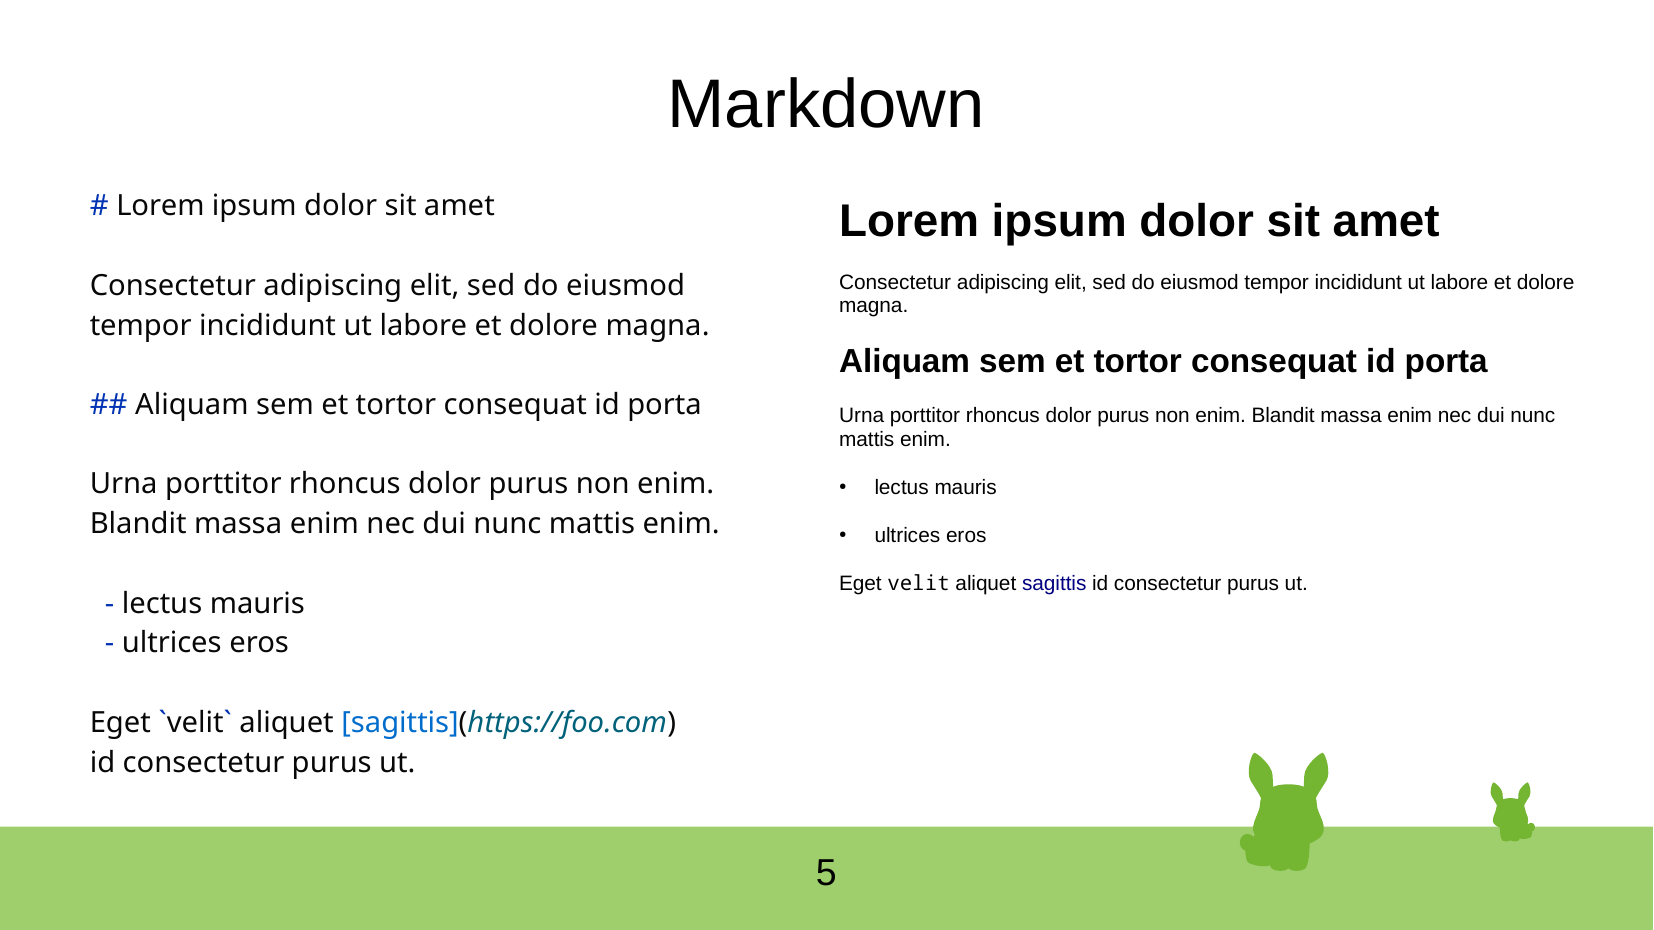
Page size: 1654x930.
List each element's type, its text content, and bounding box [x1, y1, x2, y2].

text_box Lorem ipsum dolor sit amet Consectetur adipiscing elit, sed do eiusmod tempor incididunt ut labore et dolore magna. Aliquam sem et tortor consequat id porta Urna porttitor rhoncus dolor purus non enim. Blandit massa enim nec dui nunc mattis enim. lectus mauris ultrices eros Eget velit aliquet sagittis id consectetur purus ut. [824, 187, 1613, 751]
text_box <number> [17, 844, 1636, 900]
title Markdown [88, 29, 1565, 178]
text_box # Lorem ipsum dolor sit amet Consectetur adipiscing elit, sed do eiusmod tempor incididunt ut labore et dolore magna. ## Aliquam sem et tortor consequat id porta Urna porttitor rhoncus dolor purus non enim. Blandit massa enim nec dui nunc mattis enim. - lectus mauris - ultrices eros Eget `velit` aliquet [sagittis](https://foo.com) id consectetur purus ut. [75, 177, 788, 788]
